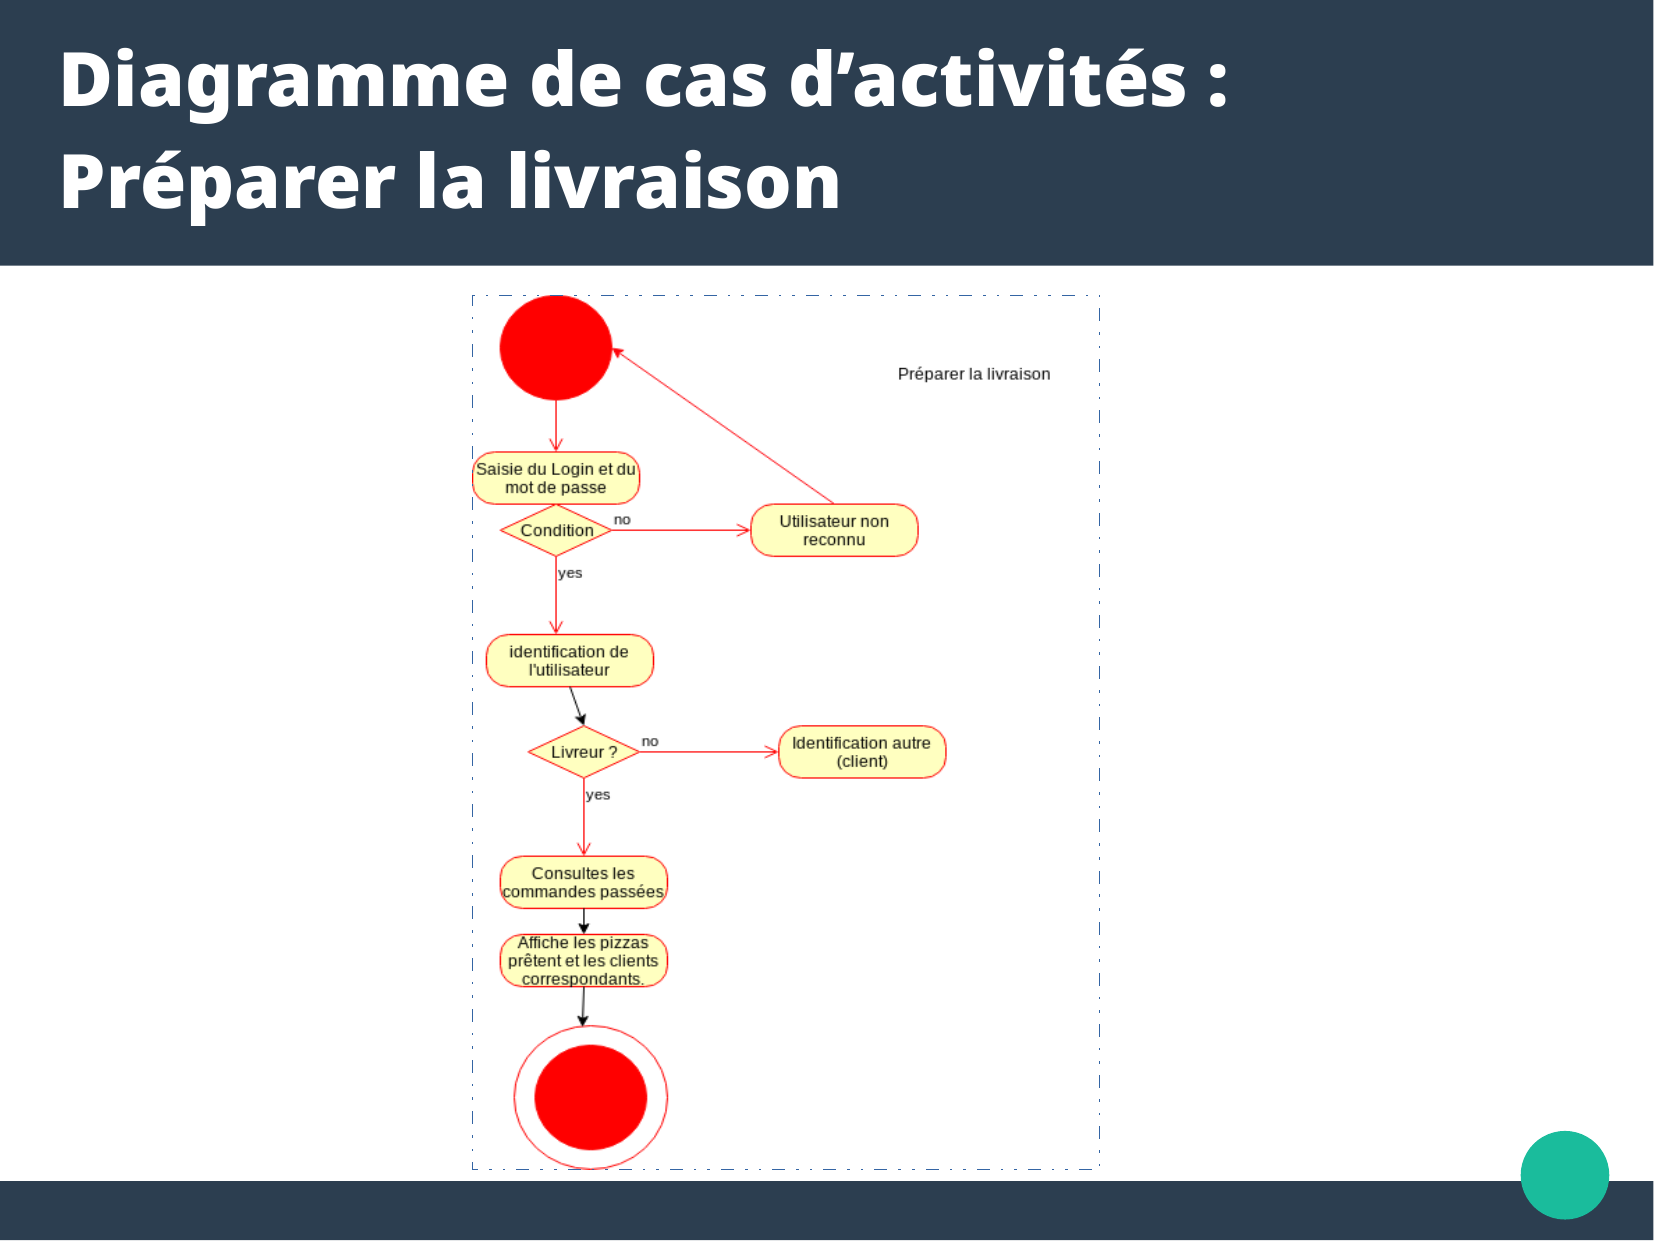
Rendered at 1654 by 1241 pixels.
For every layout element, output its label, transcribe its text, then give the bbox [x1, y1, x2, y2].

picture [472, 295, 1100, 1170]
title Diagramme de cas d’activités : Préparer la livraison [59, 40, 1595, 216]
